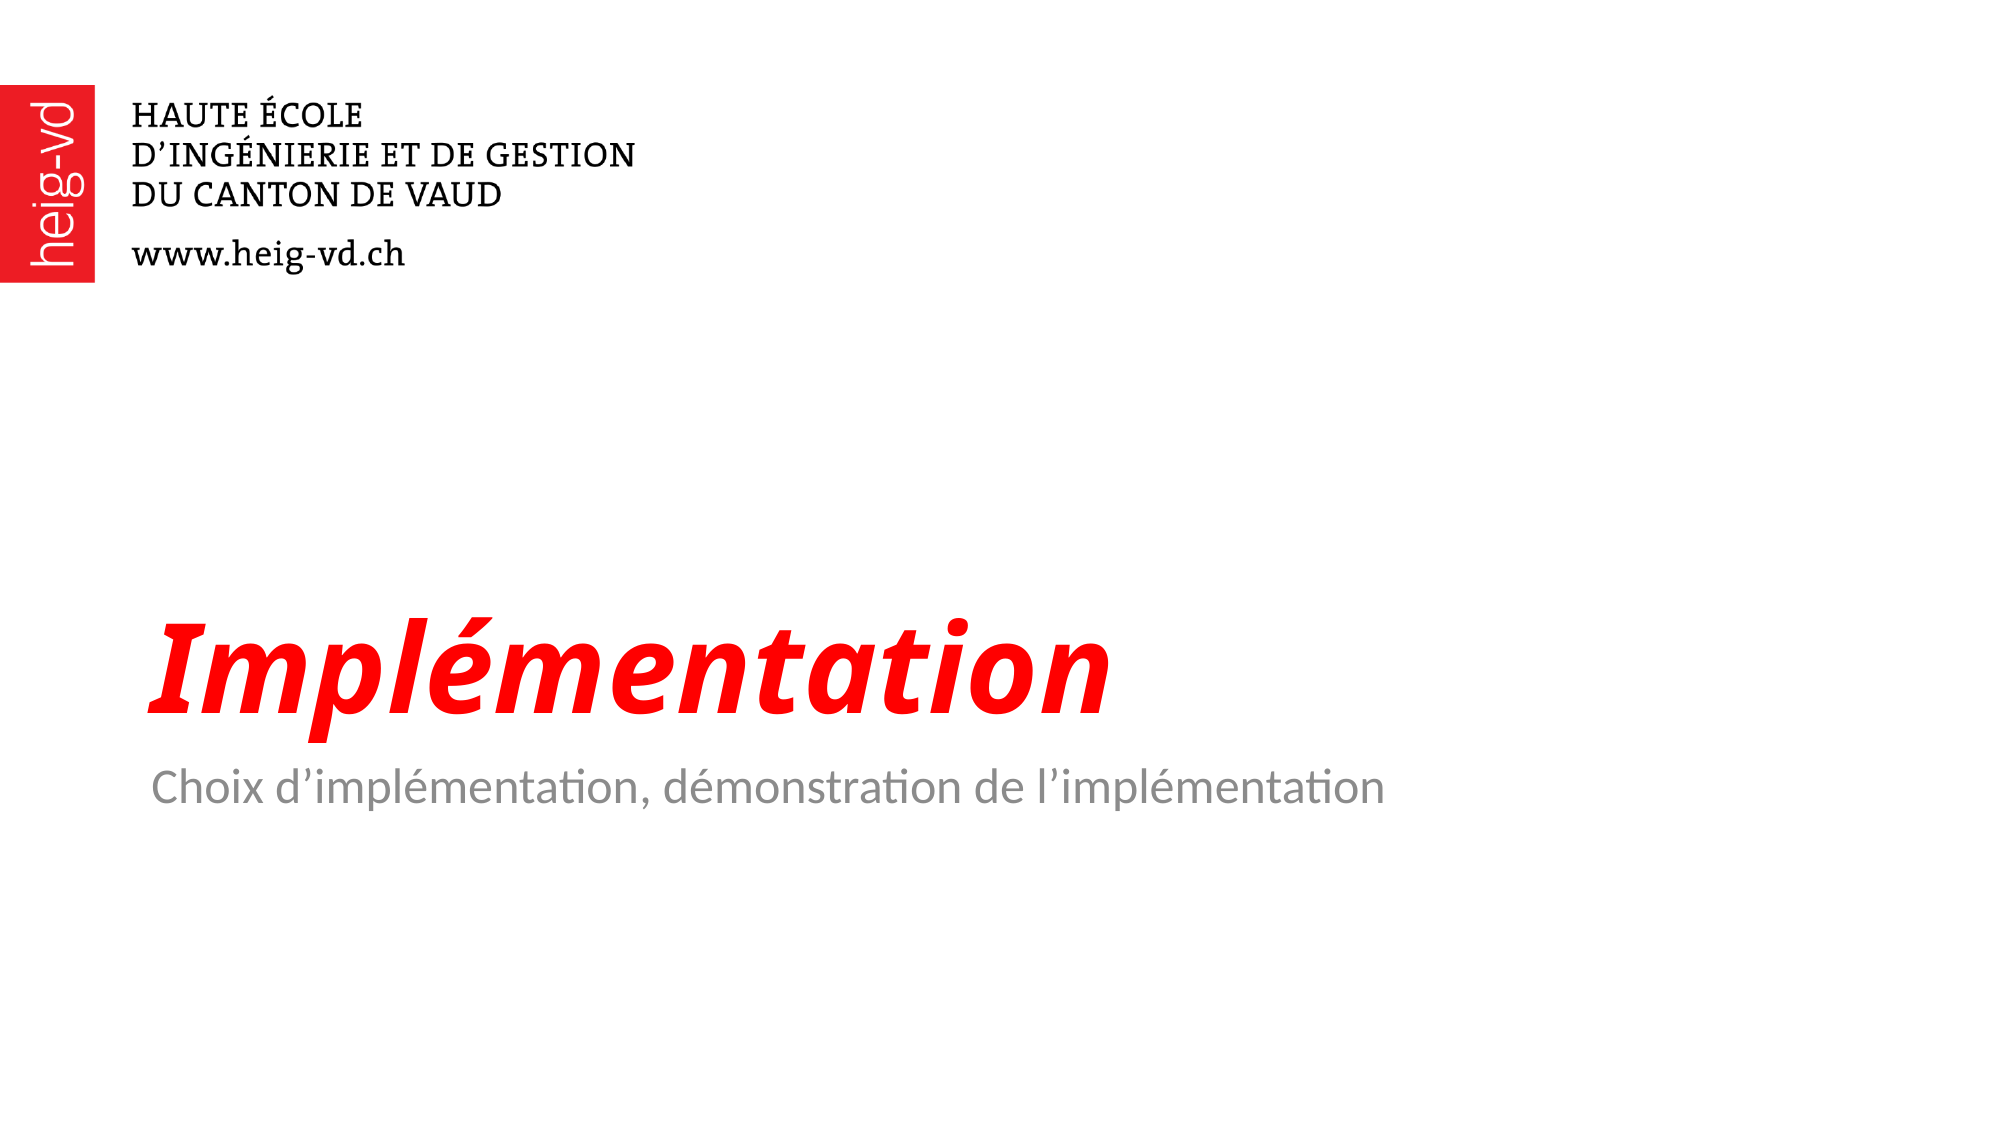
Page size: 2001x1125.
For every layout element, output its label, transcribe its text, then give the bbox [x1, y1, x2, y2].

picture [0, 85, 654, 283]
title Implémentation [136, 280, 1862, 749]
list Choix d’implémentation, démonstration de l’implémentation [136, 752, 1862, 999]
